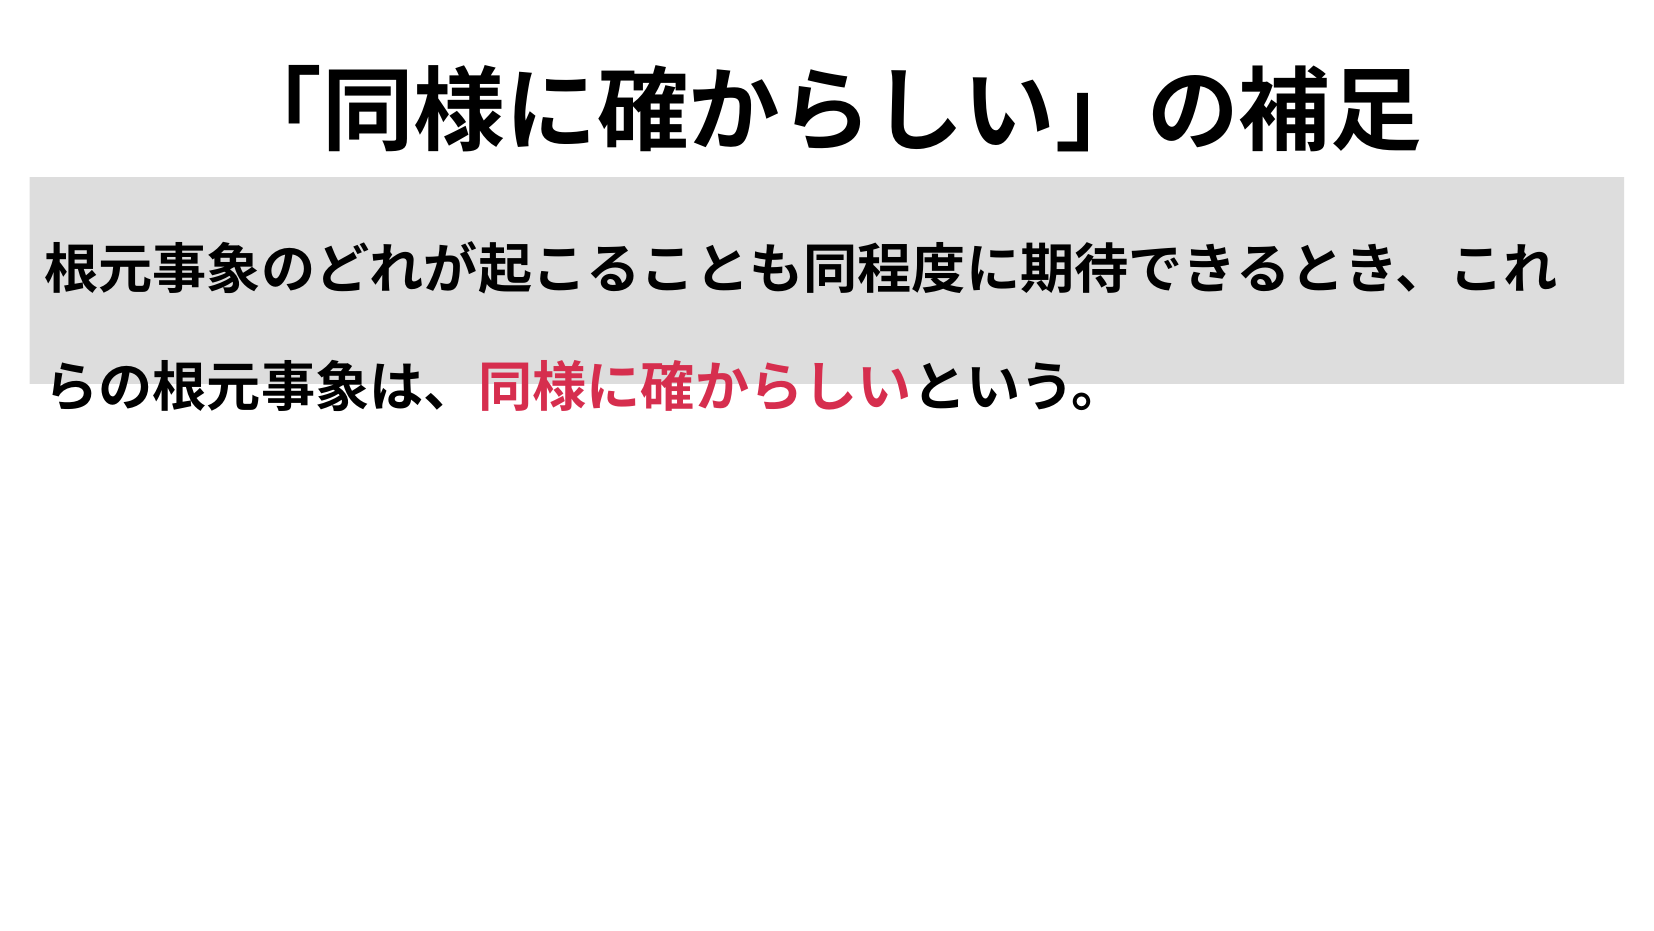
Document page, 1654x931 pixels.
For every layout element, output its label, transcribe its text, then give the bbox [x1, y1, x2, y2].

title 「同様に確からしい」の補足 [29, 29, 1625, 178]
text_box [1595, 178, 1625, 384]
text_box 根元事象のどれが起こることも同程度に期待できるとき、これらの根元事象は、同様に確からしいという。 [29, 178, 1595, 384]
